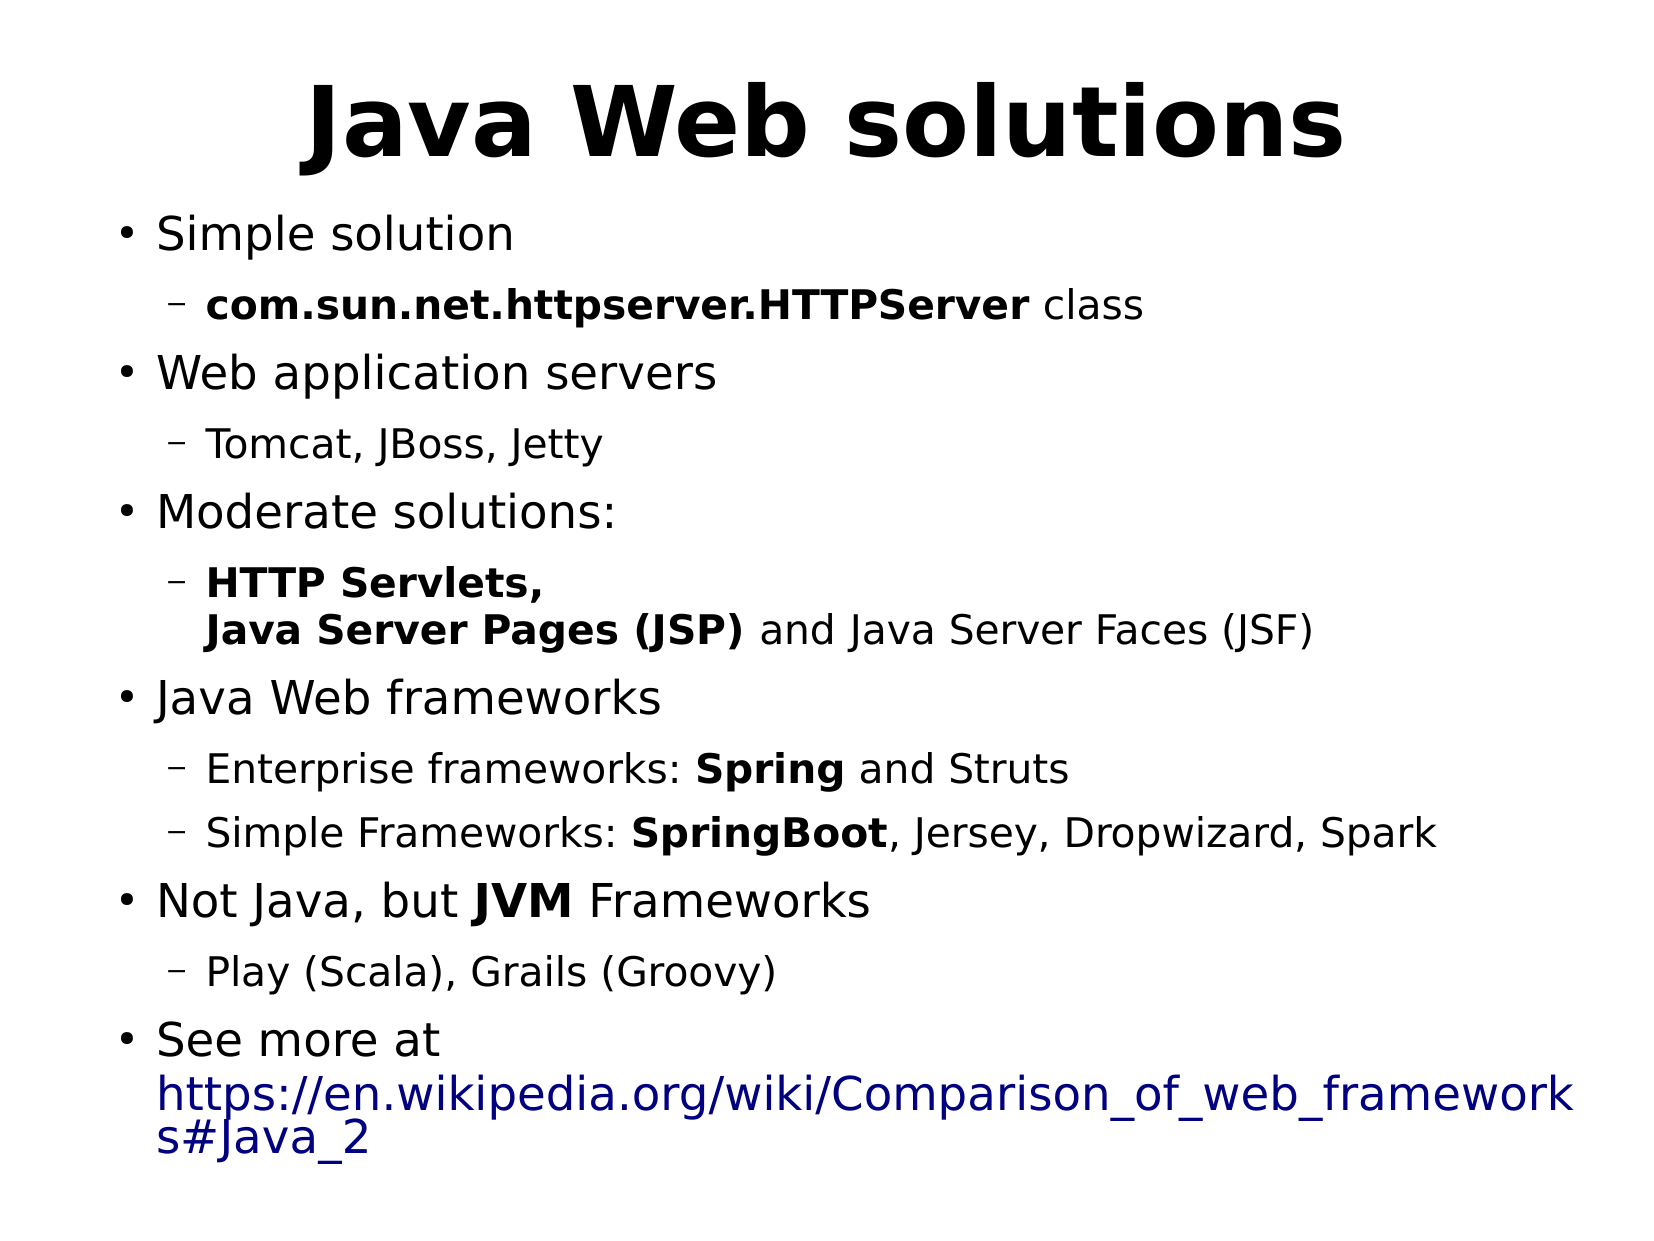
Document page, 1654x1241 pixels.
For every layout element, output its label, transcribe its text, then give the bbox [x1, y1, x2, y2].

title Java Web solutions [82, 49, 1571, 196]
list Simple solution com.sun.net.httpserver.HTTPServer class Web application servers Tomcat, JBoss, Jetty Moderate solutions: HTTP Servlets, Java Server Pages (JSP) and Java Server Faces (JSF) Java Web frameworks Enterprise frameworks: Spring and Struts Simple Frameworks: SpringBoot, Jersey, Dropwizard, Spark Not Java, but JVM Frameworks Play (Scala), Grails (Groovy) See more at https://en.wikipedia.org/wiki/Comparison_of_web_frameworks#Java_2 [106, 206, 1595, 1188]
